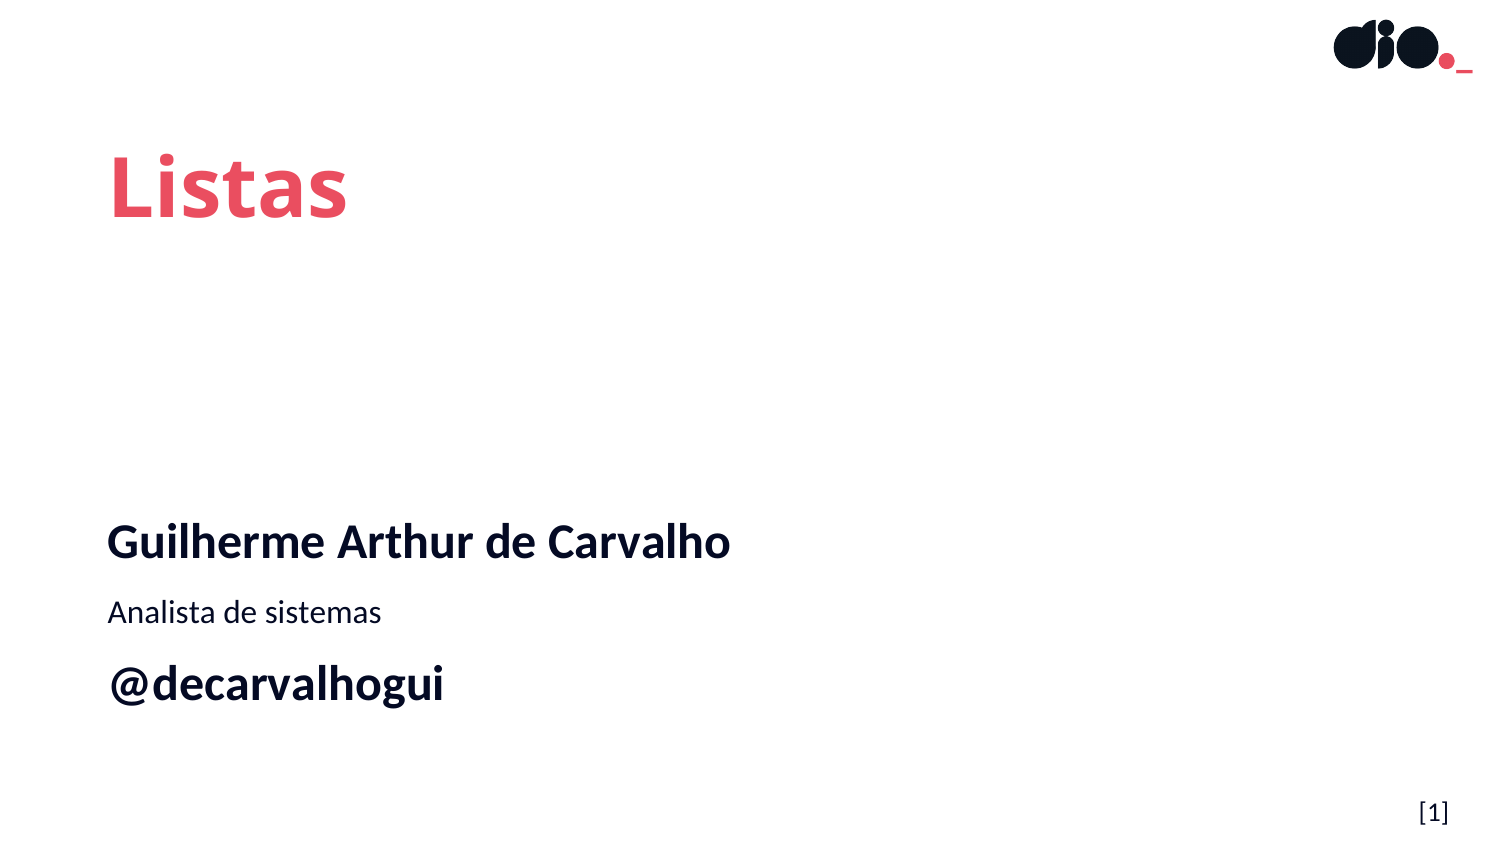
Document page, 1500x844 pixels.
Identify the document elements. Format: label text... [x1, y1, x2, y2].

text_box [] [1403, 779, 1494, 844]
text_box Listas [92, 104, 1404, 422]
text_box Guilherme Arthur de Carvalho Analista de sistemas @decarvalhogui [92, 493, 1203, 812]
